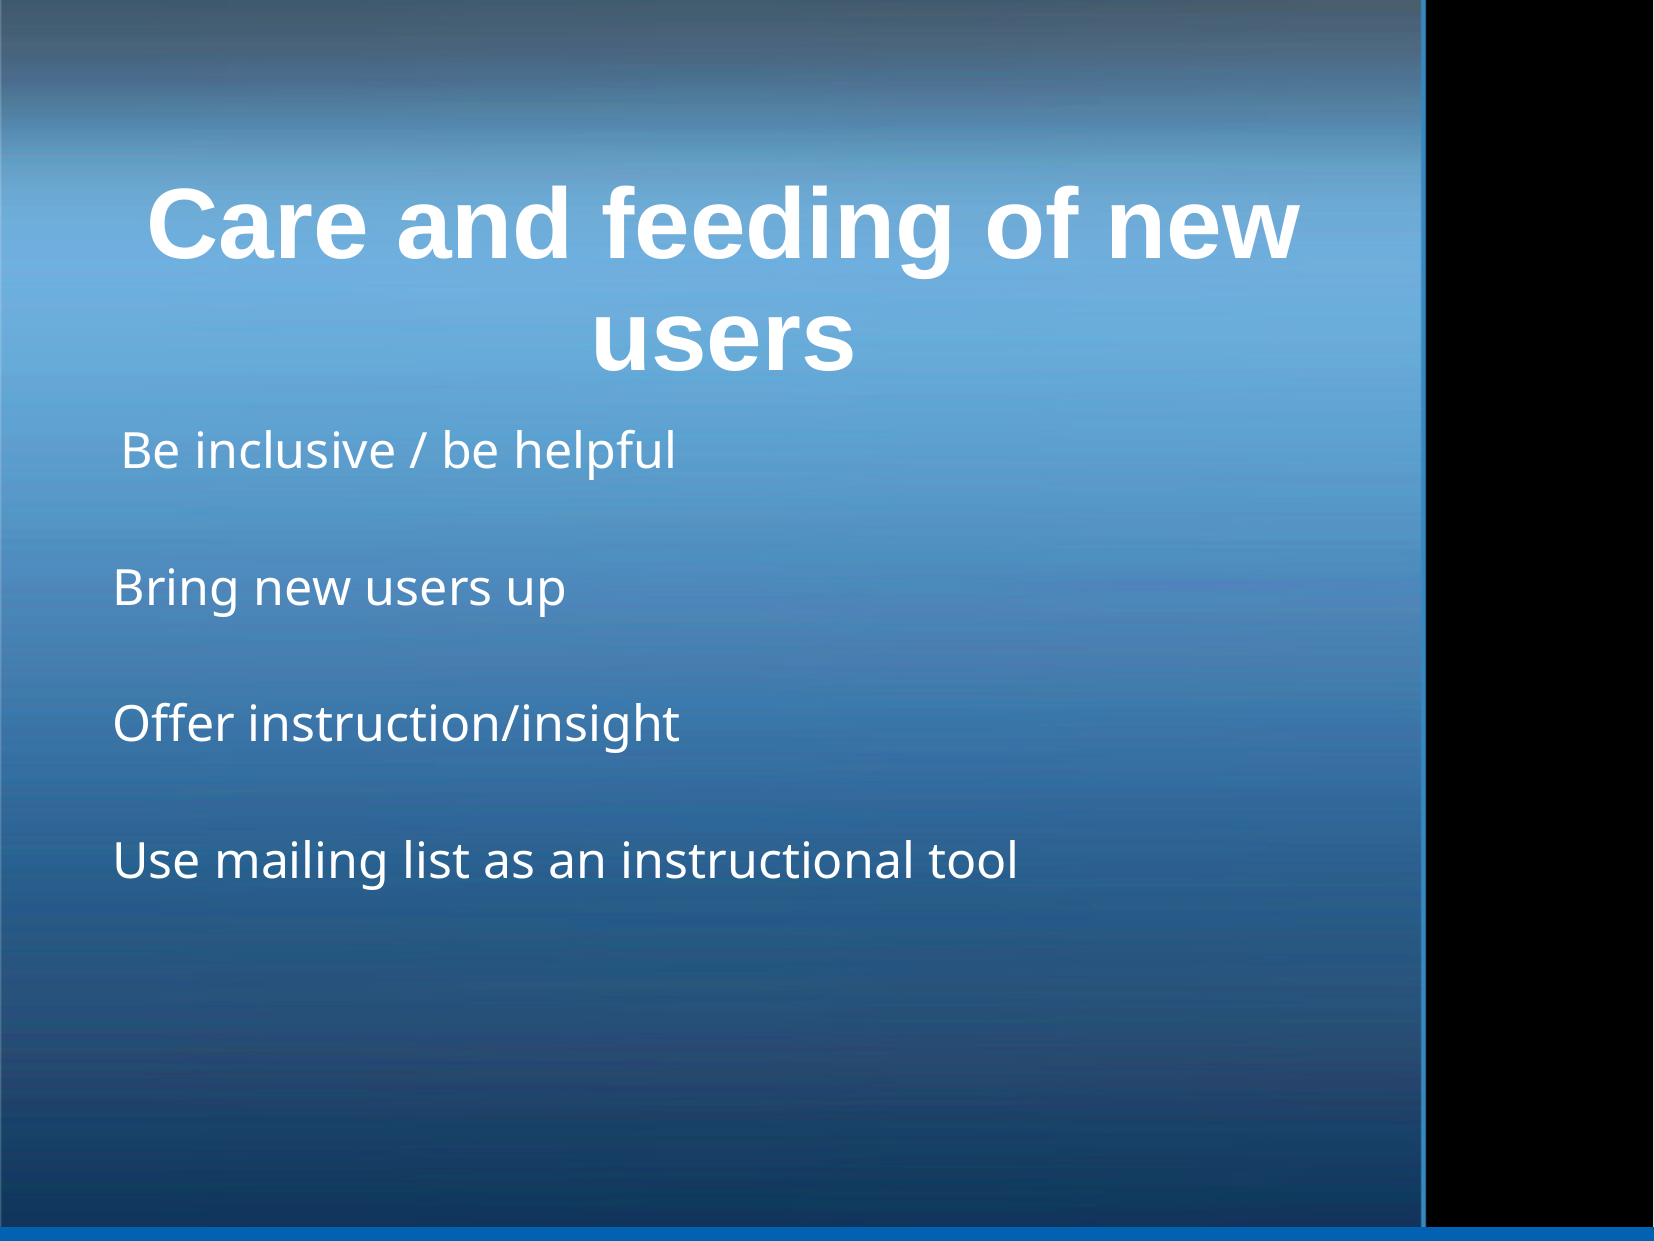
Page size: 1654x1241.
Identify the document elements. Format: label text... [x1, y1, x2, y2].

title Be inclusive / be helpful Bring new users up Offer instruction/insight Use mailing list as an instructional tool [112, 436, 1351, 940]
picture [0, 0, 1654, 1227]
title Care and feeding of new users [0, 176, 1448, 384]
